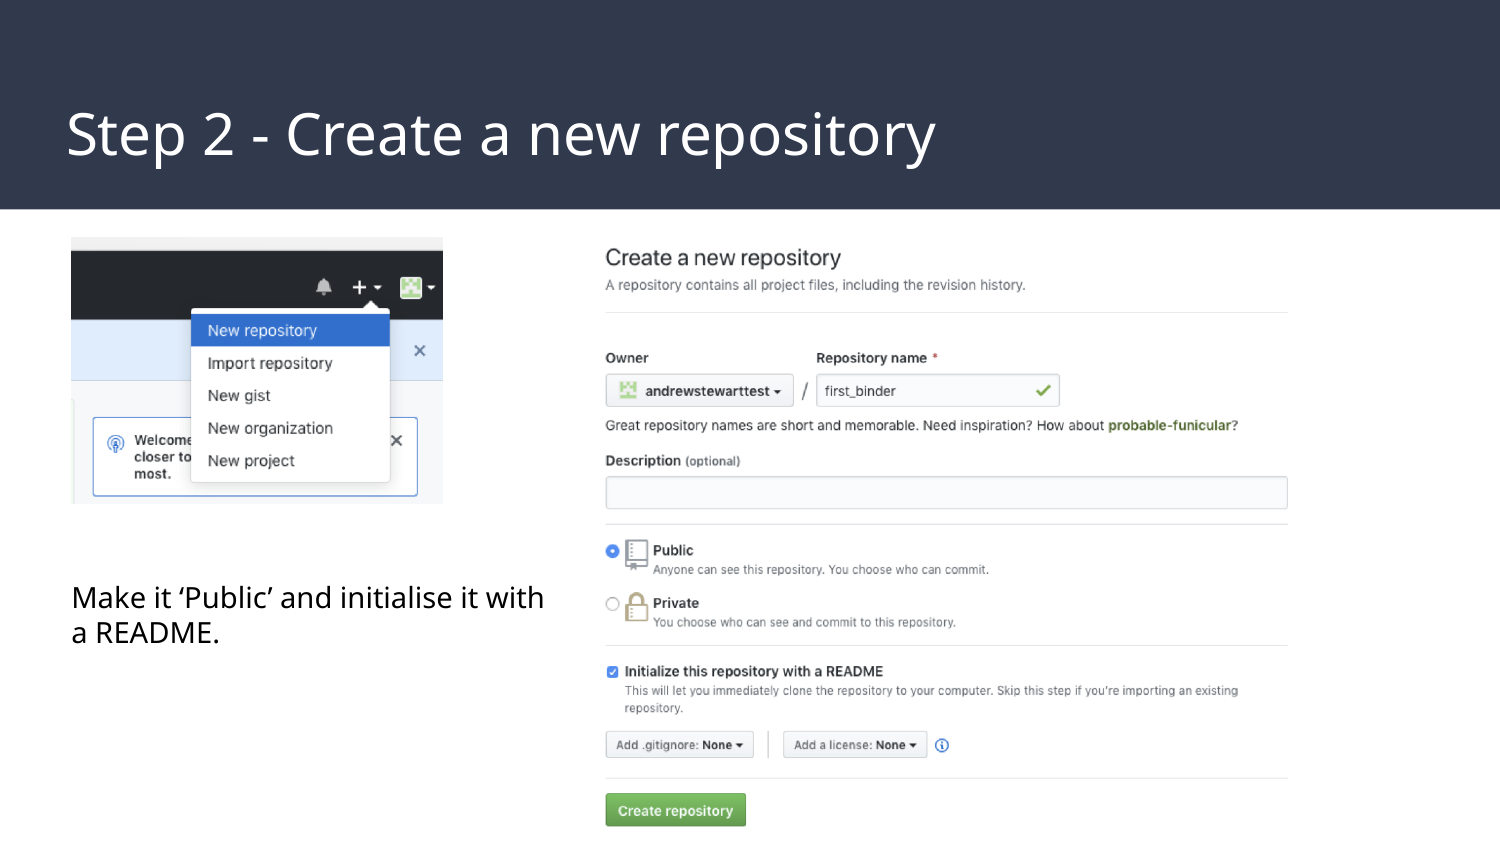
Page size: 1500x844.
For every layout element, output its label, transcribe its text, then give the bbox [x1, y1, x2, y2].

picture [585, 221, 1319, 832]
picture [71, 237, 443, 504]
title Step 2 - Create a new repository [51, 82, 1449, 185]
text_box Make it ‘Public’ and initialise it with a README. [56, 564, 565, 794]
